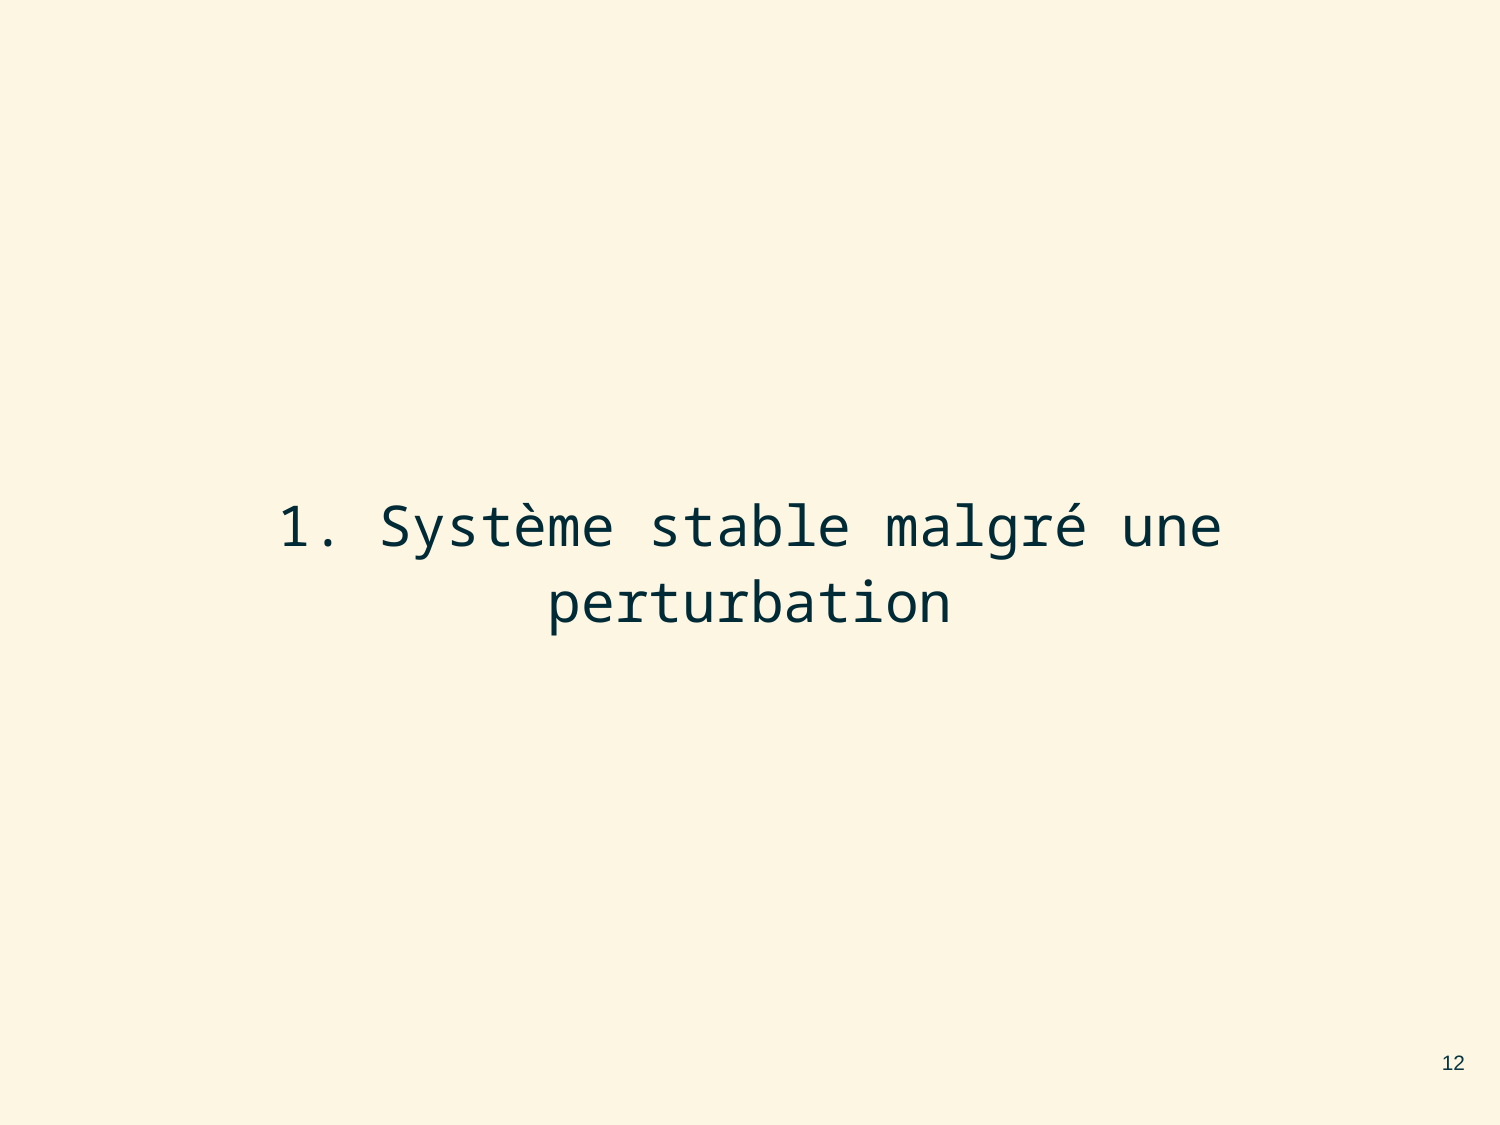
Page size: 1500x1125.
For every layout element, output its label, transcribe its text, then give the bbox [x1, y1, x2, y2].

slide_number <numéro> [1389, 1019, 1480, 1106]
title 1. Système stable malgré une perturbation [51, 470, 1449, 655]
